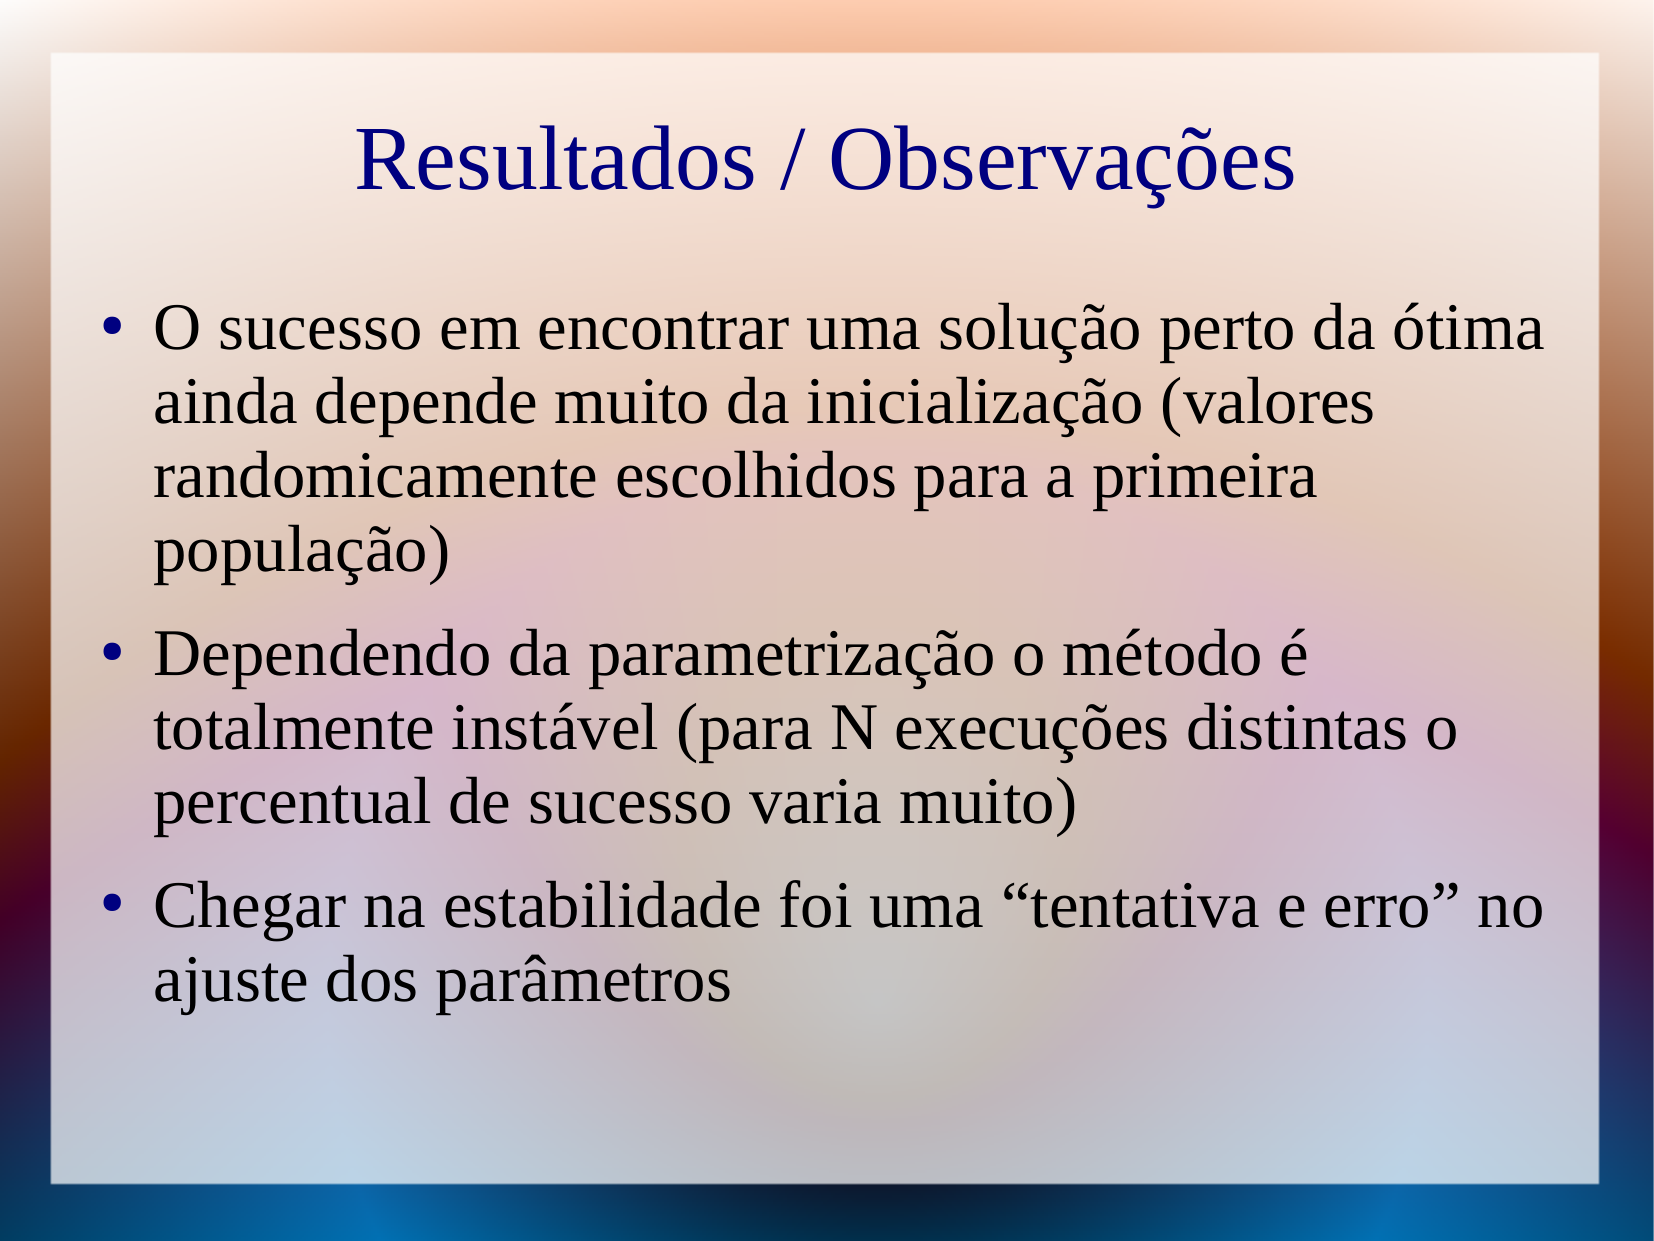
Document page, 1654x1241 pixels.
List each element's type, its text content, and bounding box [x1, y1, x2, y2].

title Resultados / Observações [82, 55, 1571, 263]
picture [0, 0, 1654, 1241]
list O sucesso em encontrar uma solução perto da ótima ainda depende muito da inicialização (valores randomicamente escolhidos para a primeira população) Dependendo da parametrização o método é totalmente instável (para N execuções distintas o percentual de sucesso varia muito) Chegar na estabilidade foi uma “tentativa e erro” no ajuste dos parâmetros [82, 290, 1571, 1109]
